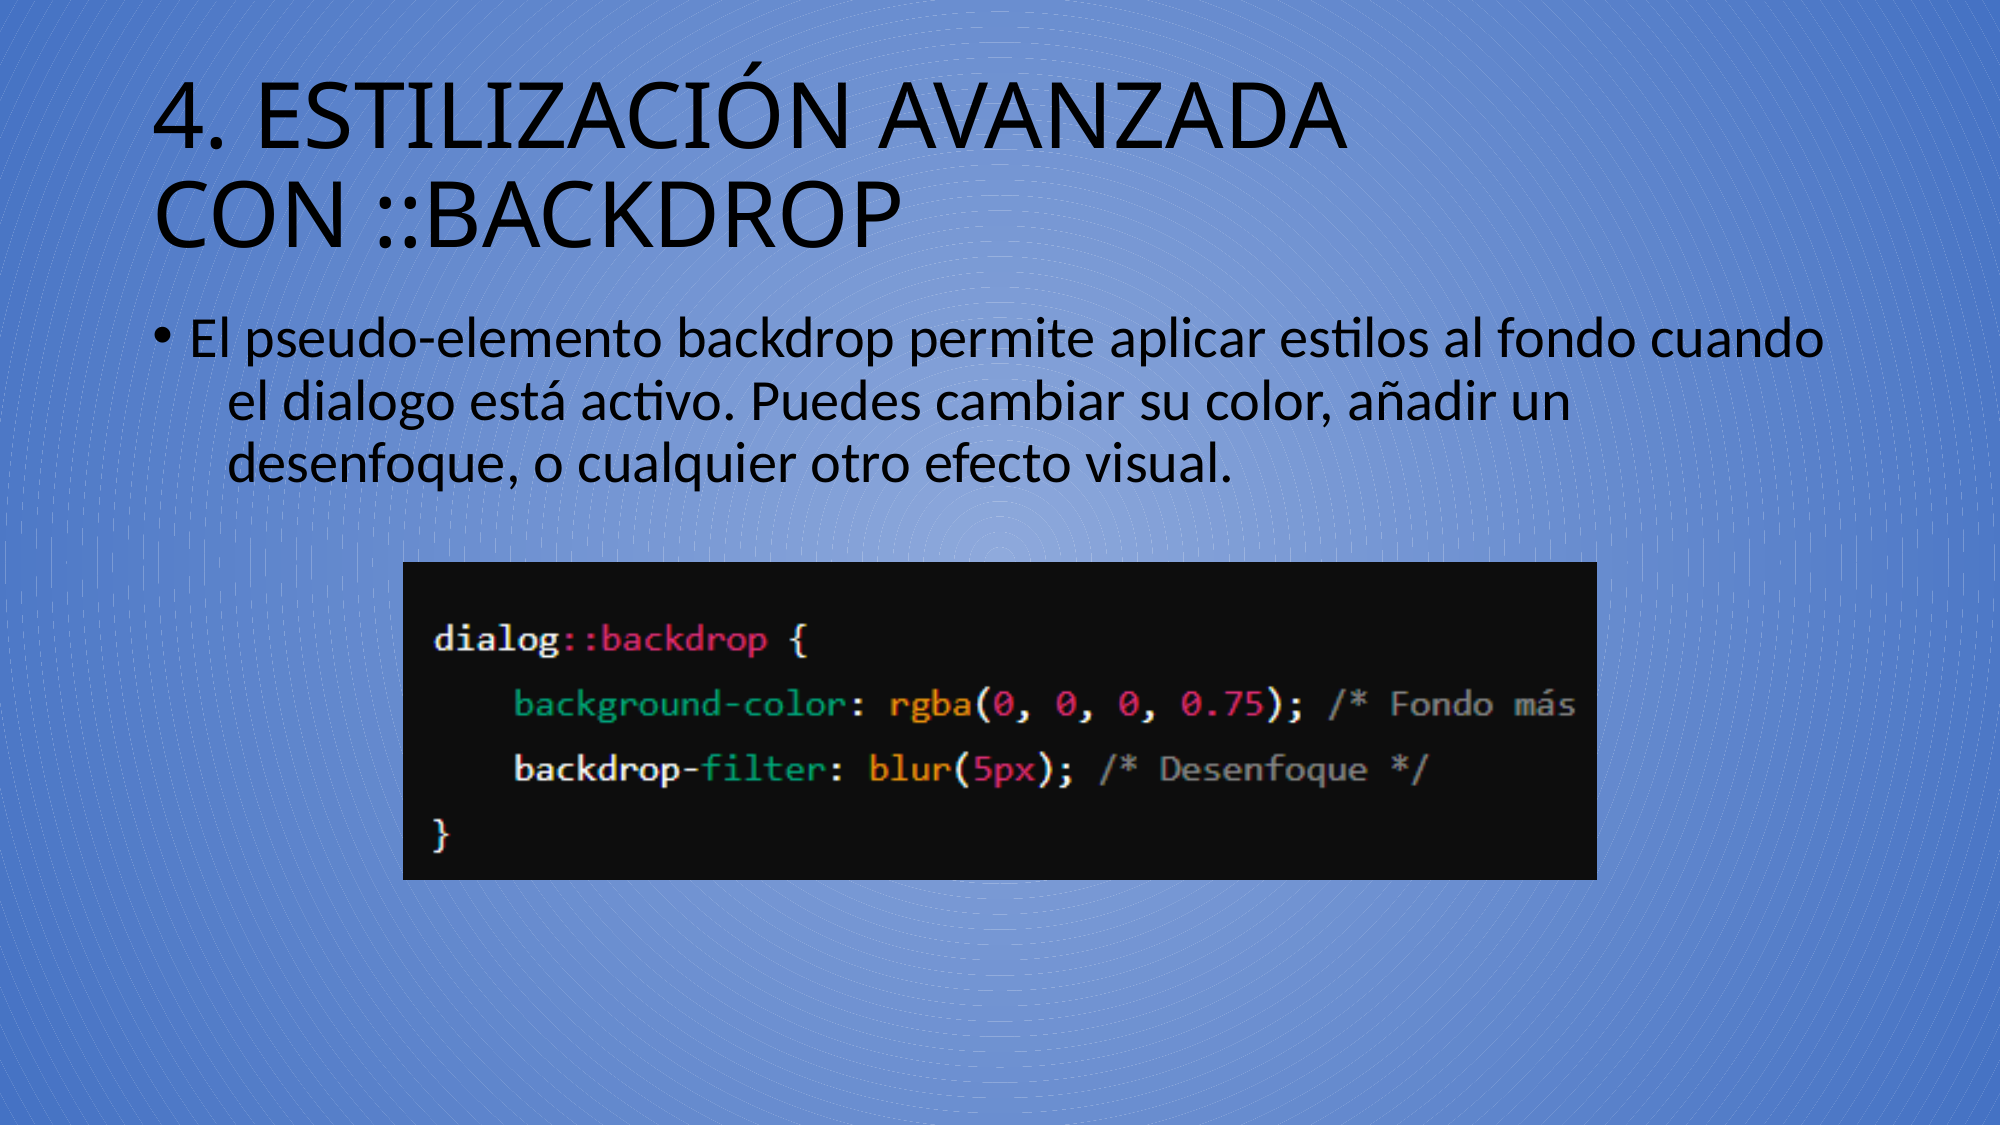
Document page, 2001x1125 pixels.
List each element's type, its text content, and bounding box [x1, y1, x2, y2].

title 4. ESTILIZACIÓN AVANZADA CON ::BACKDROP [137, 59, 1863, 278]
list El pseudo-elemento backdrop permite aplicar estilos al fondo cuando el dialogo está activo. Puedes cambiar su color, añadir un desenfoque, o cualquier otro efecto visual. [137, 299, 1863, 1014]
picture [403, 562, 1597, 880]
